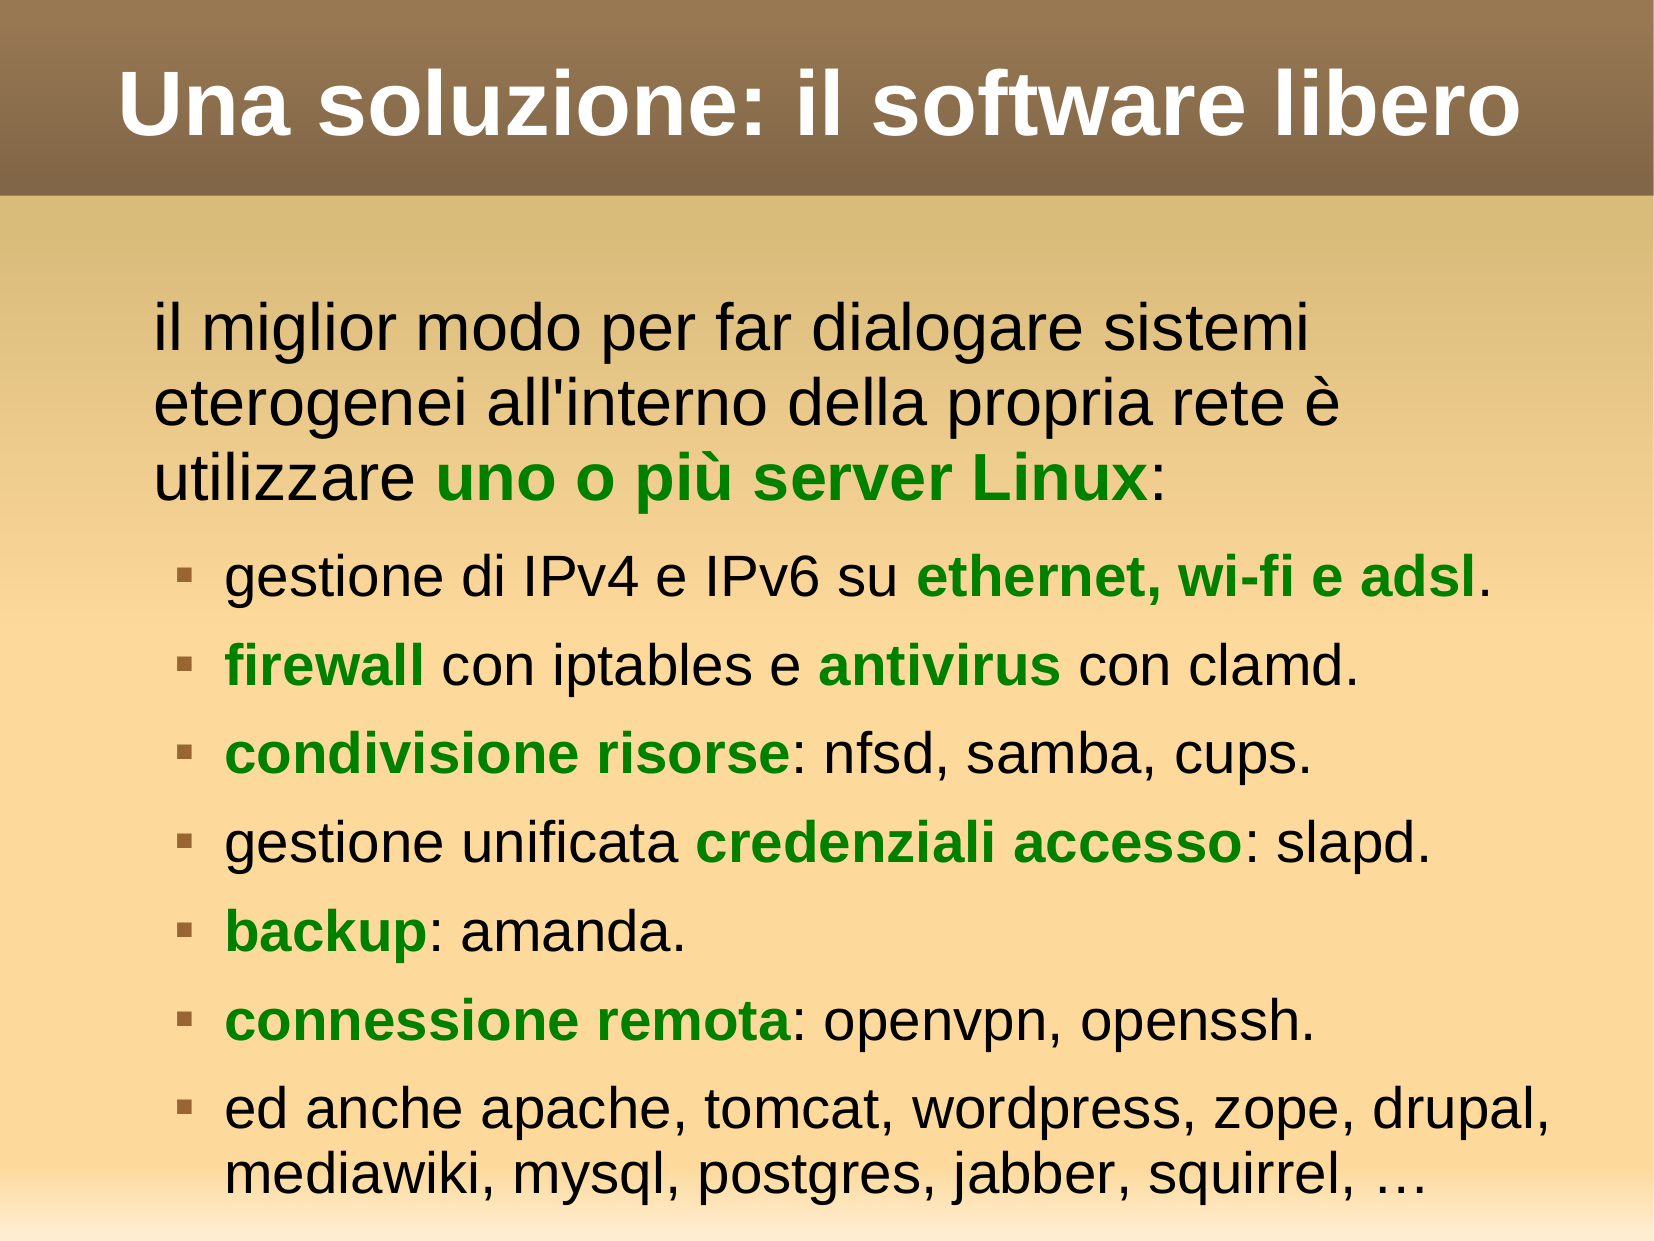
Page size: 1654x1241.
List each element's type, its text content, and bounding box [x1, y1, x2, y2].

list il miglior modo per far dialogare sistemi eterogenei all'interno della propria rete è utilizzare uno o più server Linux: gestione di IPv4 e IPv6 su ethernet, wi-fi e adsl. firewall con iptables e antivirus con clamd. condivisione risorse: nfsd, samba, cups. gestione unificata credenziali accesso: slapd. backup: amanda. connessione remota: openvpn, openssh. ed anche apache, tomcat, wordpress, zope, drupal, mediawiki, mysql, postgres, jabber, squirrel, … [82, 290, 1571, 1206]
picture [0, 0, 1654, 1241]
title Una soluzione: il software libero [76, 7, 1565, 200]
